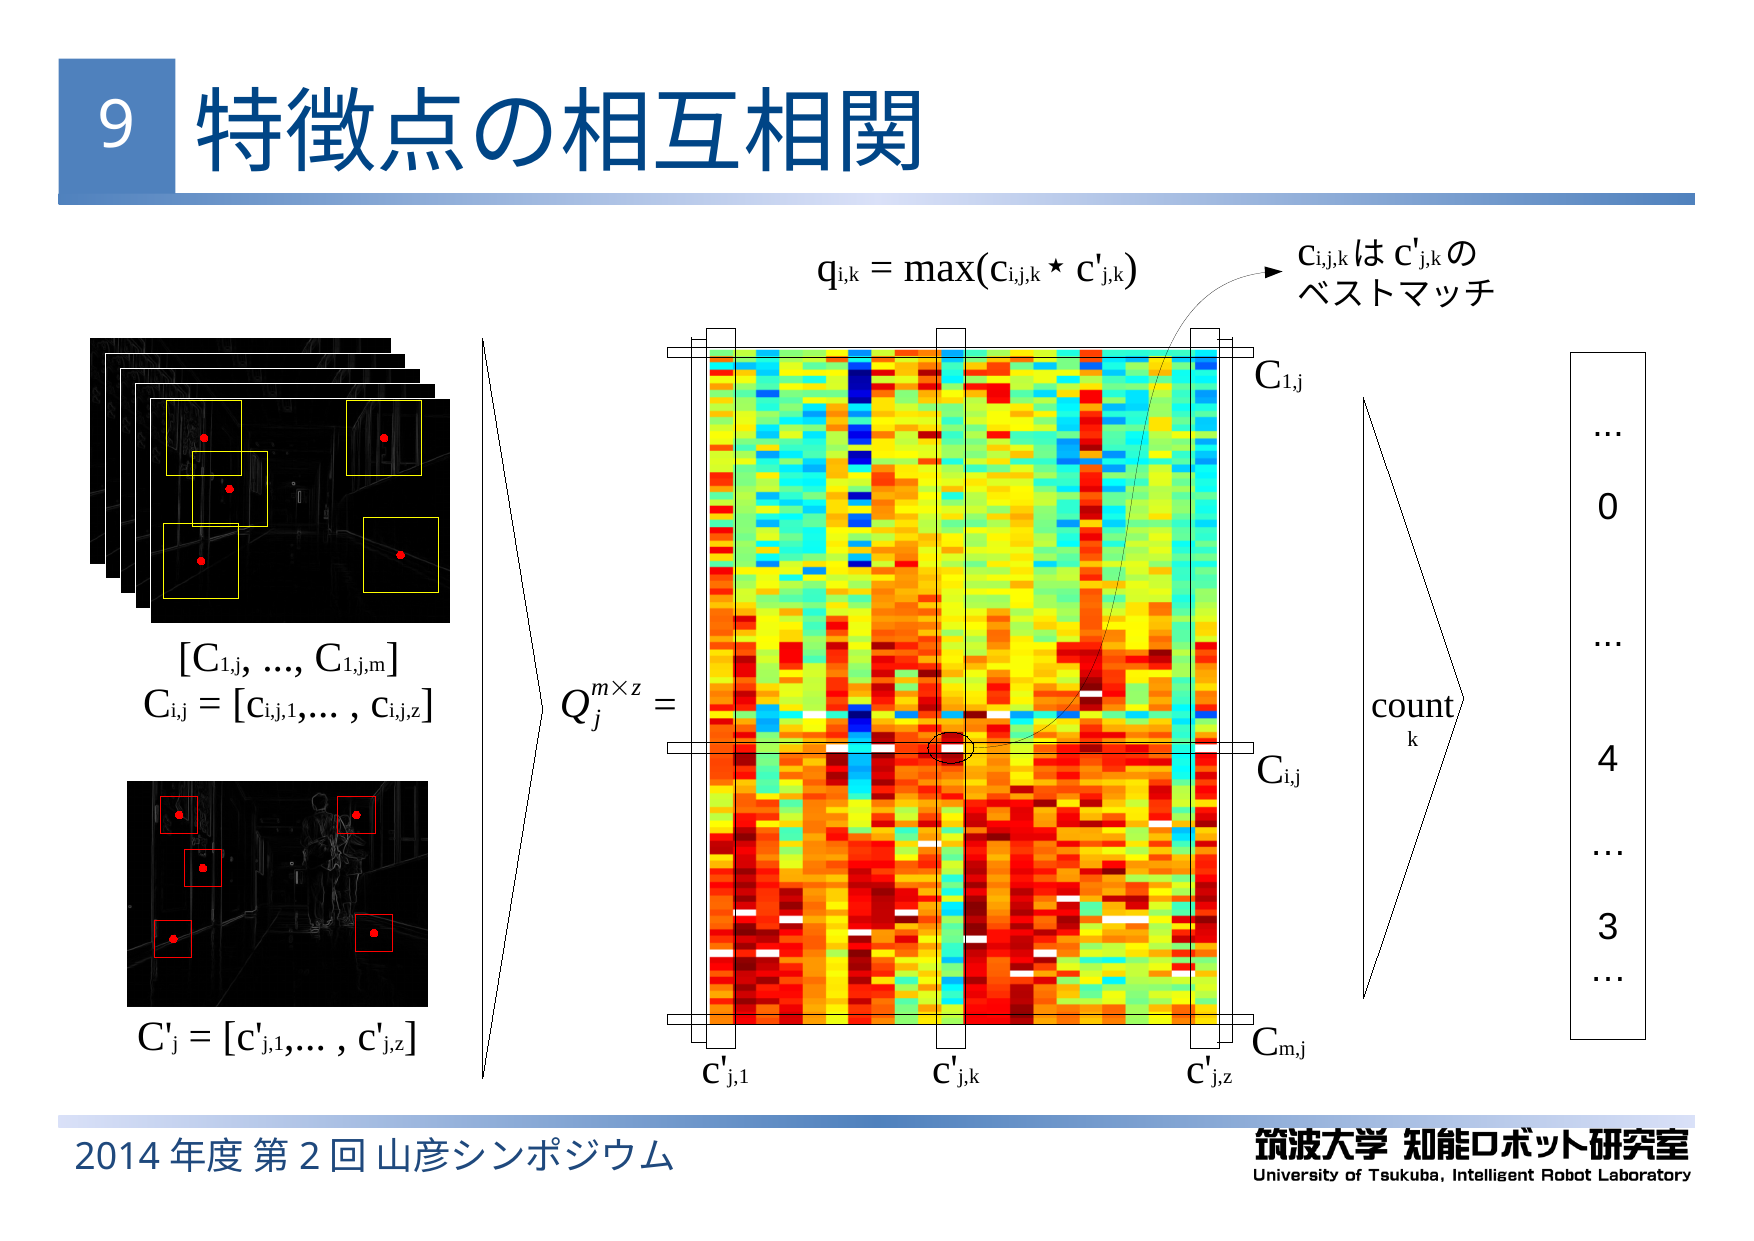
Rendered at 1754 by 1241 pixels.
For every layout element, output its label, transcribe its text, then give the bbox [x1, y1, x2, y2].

text_box qi,k = max(ci,j,k ⭑ c'j,k) [802, 237, 1152, 299]
picture [966, 1015, 1190, 1024]
text_box Ci,j [1241, 739, 1316, 801]
picture [709, 1015, 735, 1024]
picture [966, 743, 1190, 753]
text_box c'j,z [1171, 1039, 1251, 1101]
picture [736, 349, 756, 357]
text_box [C1,j, ..., C1,j,m] Ci,j = [ci,j,1,... , ci,j,z] [128, 626, 450, 735]
text_box C'j = [c'j,1,... , c'j,z] [122, 1006, 433, 1068]
picture [1191, 743, 1217, 753]
picture [966, 754, 1190, 1014]
picture [1252, 1127, 1691, 1182]
title 特徴点の相互相関 [193, 61, 1651, 205]
text_box Cm,j [1236, 1010, 1322, 1073]
picture [1191, 349, 1217, 357]
text_box c'j,1 [686, 1039, 767, 1101]
picture [1191, 1015, 1217, 1024]
picture [937, 1015, 965, 1024]
text_box [197, 557, 205, 565]
text_box [199, 864, 207, 872]
picture [127, 781, 428, 1006]
text_box ... 0 ... 4 … 3 … [1570, 352, 1646, 1040]
picture [709, 349, 735, 357]
text_box c'j,k [917, 1039, 997, 1101]
picture [1166, 349, 1190, 357]
chart [553, 673, 638, 732]
picture [736, 358, 936, 742]
picture [1019, 358, 1190, 742]
picture [736, 1015, 936, 1024]
text_box [169, 935, 178, 943]
picture [966, 349, 1167, 357]
picture [974, 743, 1007, 747]
picture [966, 358, 1164, 742]
text_box [352, 811, 361, 819]
text_box = [638, 673, 691, 735]
picture [1191, 754, 1217, 1014]
text_box [175, 811, 183, 819]
picture [937, 754, 965, 1014]
picture [736, 754, 936, 1014]
picture [90, 338, 451, 624]
picture [1197, 392, 1217, 396]
picture [937, 743, 965, 753]
picture [709, 358, 735, 742]
picture [937, 358, 965, 742]
text_box [396, 551, 405, 559]
text_box ci,j,kはc'j,kの ベストマッチ [1282, 221, 1512, 322]
text_box [200, 434, 208, 442]
picture [709, 754, 735, 1014]
picture [1191, 466, 1217, 742]
picture [780, 349, 936, 357]
text_box count k [1356, 676, 1470, 777]
text_box [380, 434, 388, 442]
picture [709, 743, 735, 753]
text_box [370, 929, 378, 937]
picture [736, 743, 936, 753]
text_box C1,j [1239, 343, 1319, 406]
picture [1191, 358, 1217, 464]
text_box [225, 485, 234, 493]
